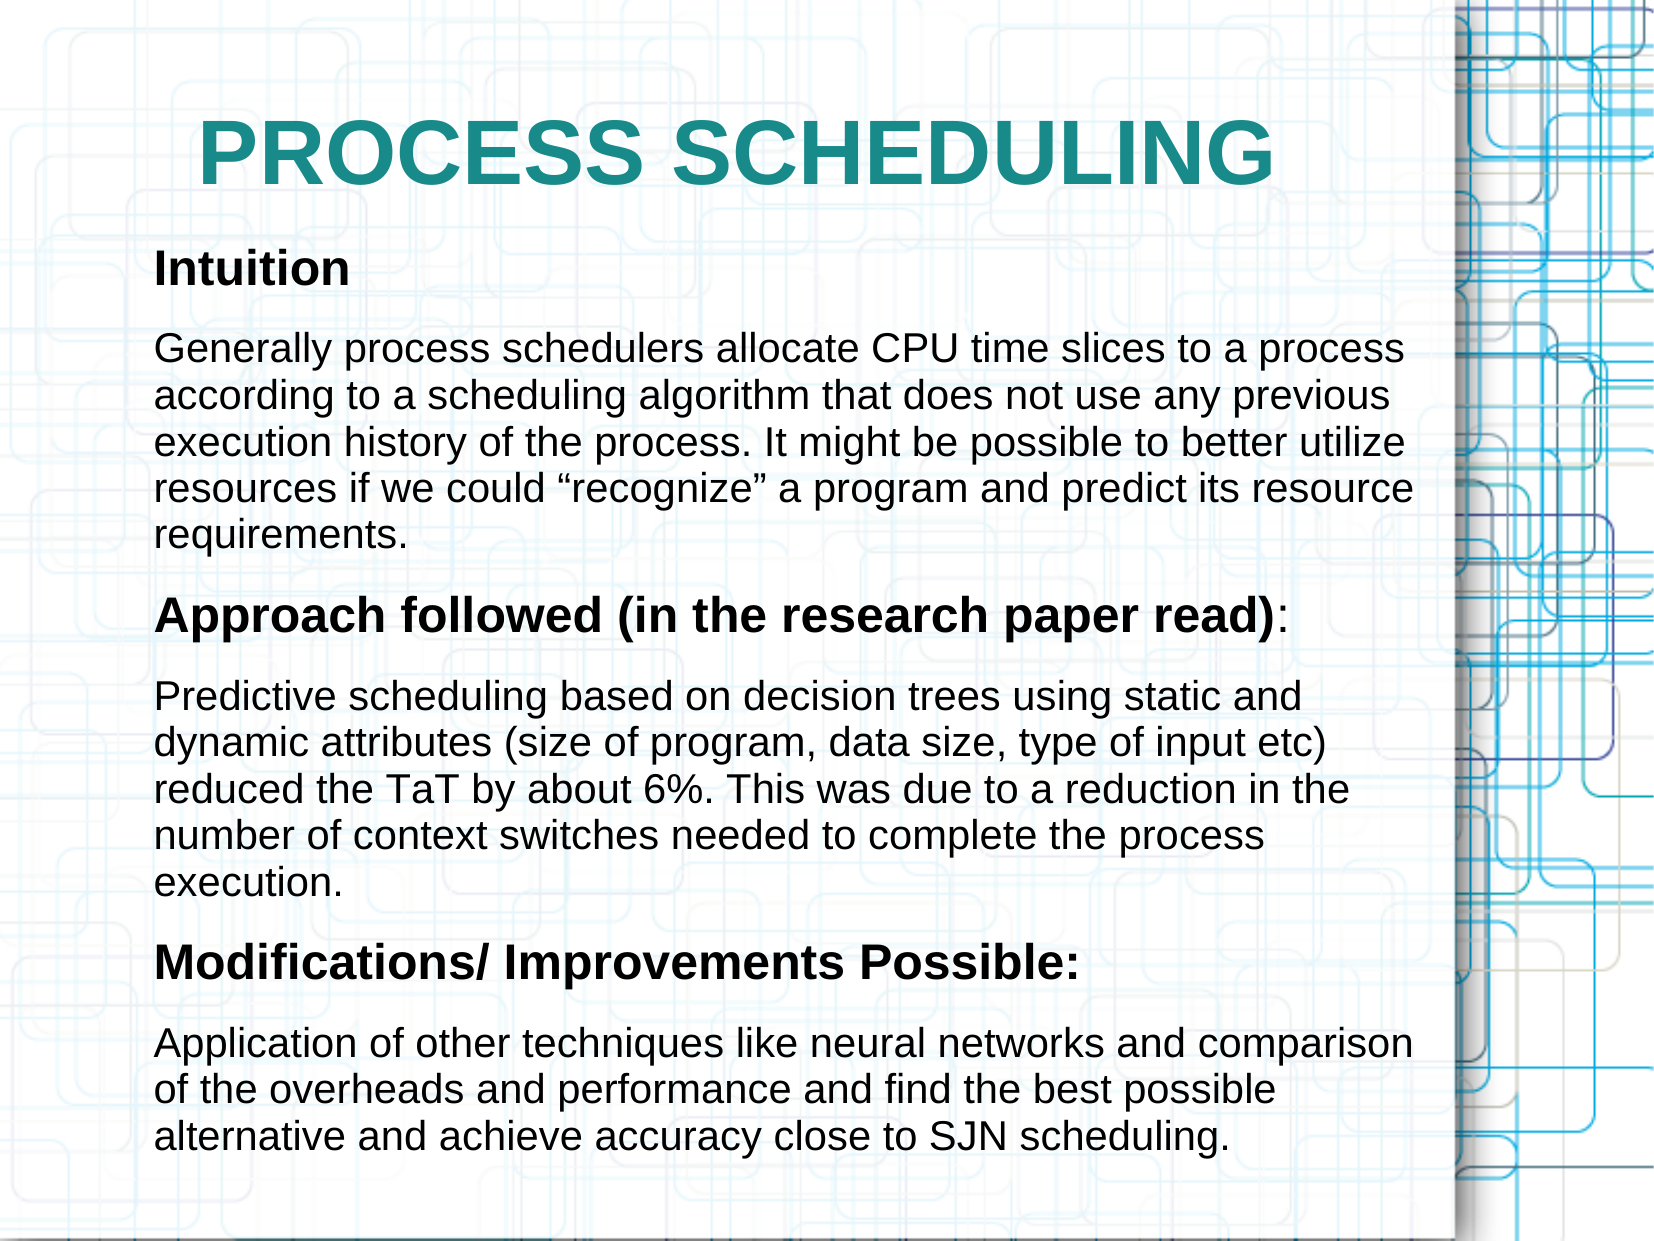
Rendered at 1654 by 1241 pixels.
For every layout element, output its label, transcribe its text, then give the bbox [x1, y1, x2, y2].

list Intuition Generally process schedulers allocate CPU time slices to a process according to a scheduling algorithm that does not use any previous execution history of the process. It might be possible to better utilize resources if we could “recognize” a program and predict its resource requirements. Approach followed (in the research paper read): Predictive scheduling based on decision trees using static and dynamic attributes (size of program, data size, type of input etc) reduced the TaT by about 6%. This was due to a reduction in the number of context switches needed to complete the process execution. Modifications/ Improvements Possible: Application of other techniques like neural networks and comparison of the overheads and performance and find the best possible alternative and achieve accuracy close to SJN scheduling. [82, 240, 1418, 1160]
picture [0, 0, 1654, 1241]
title PROCESS SCHEDULING [59, 49, 1418, 257]
